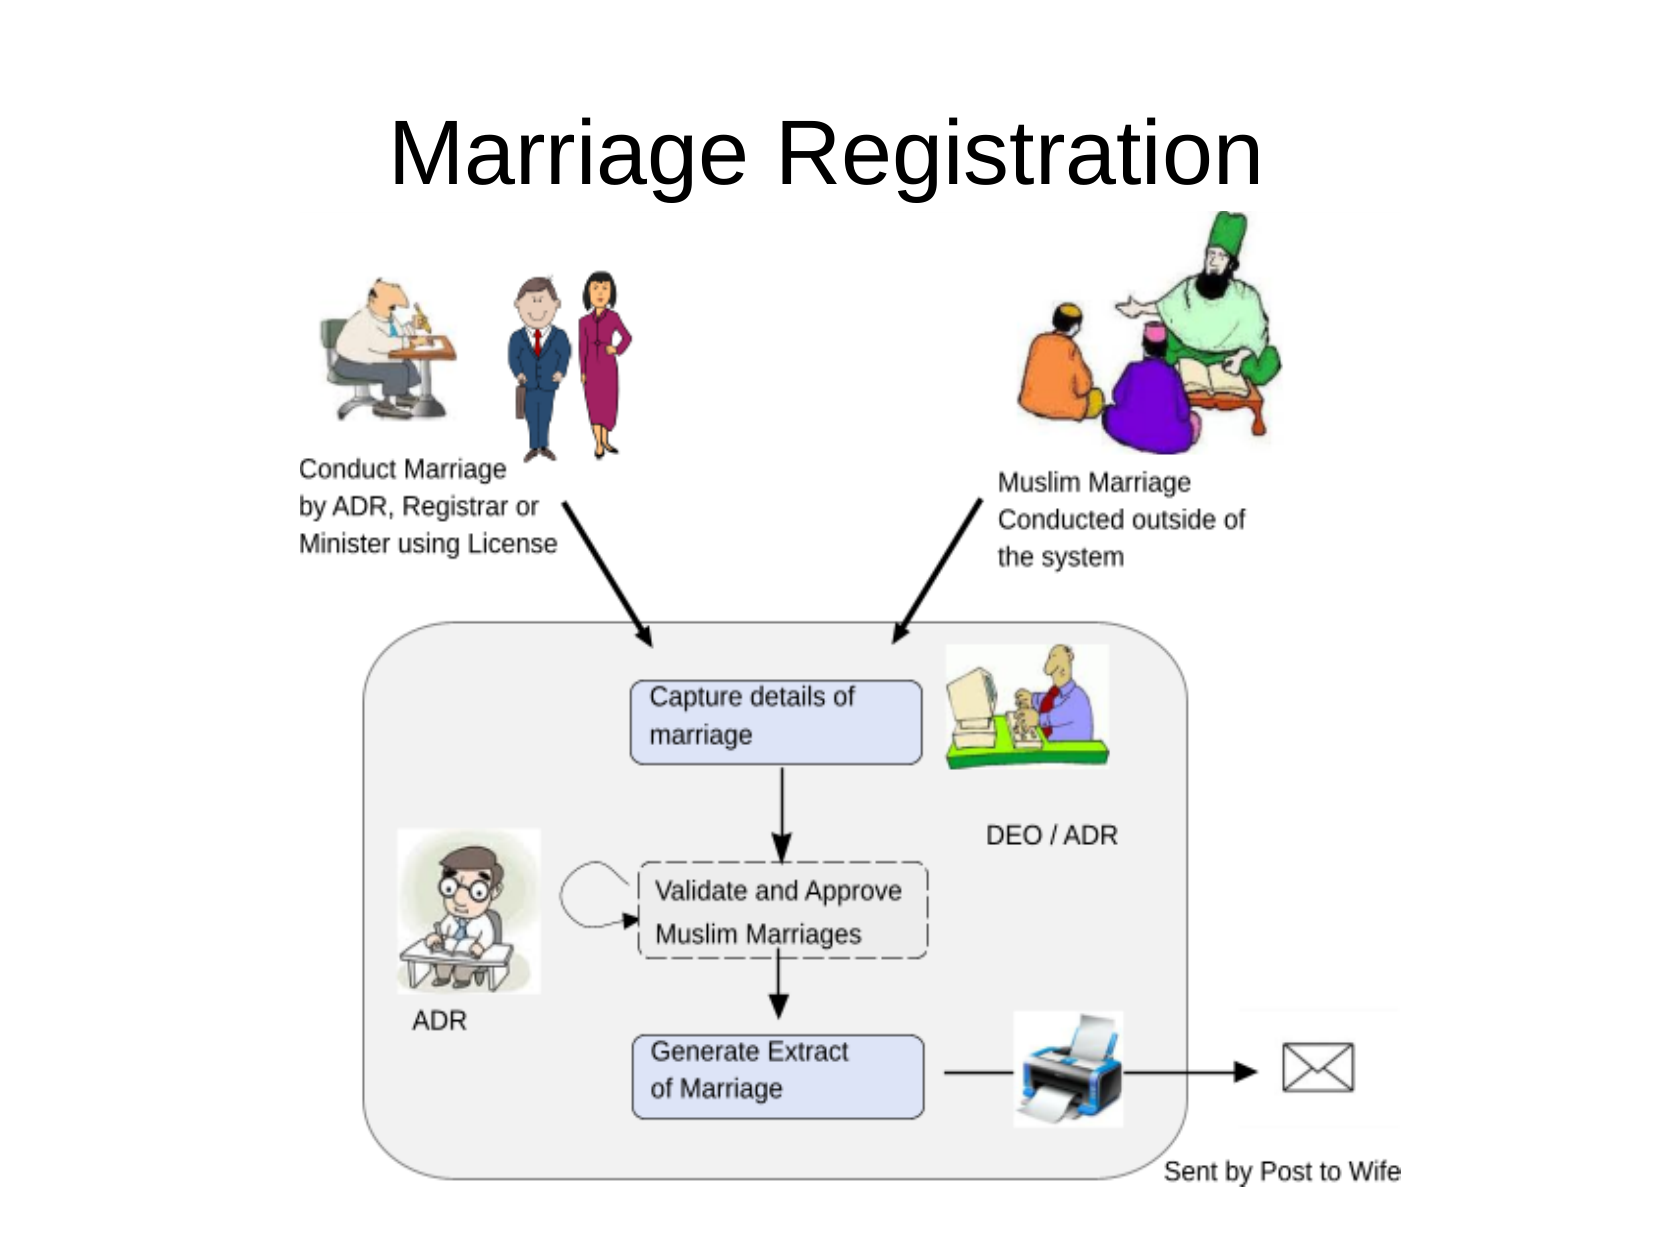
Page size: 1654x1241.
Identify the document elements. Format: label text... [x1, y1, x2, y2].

title Marriage Registration [82, 56, 1571, 250]
picture [300, 211, 1401, 1187]
